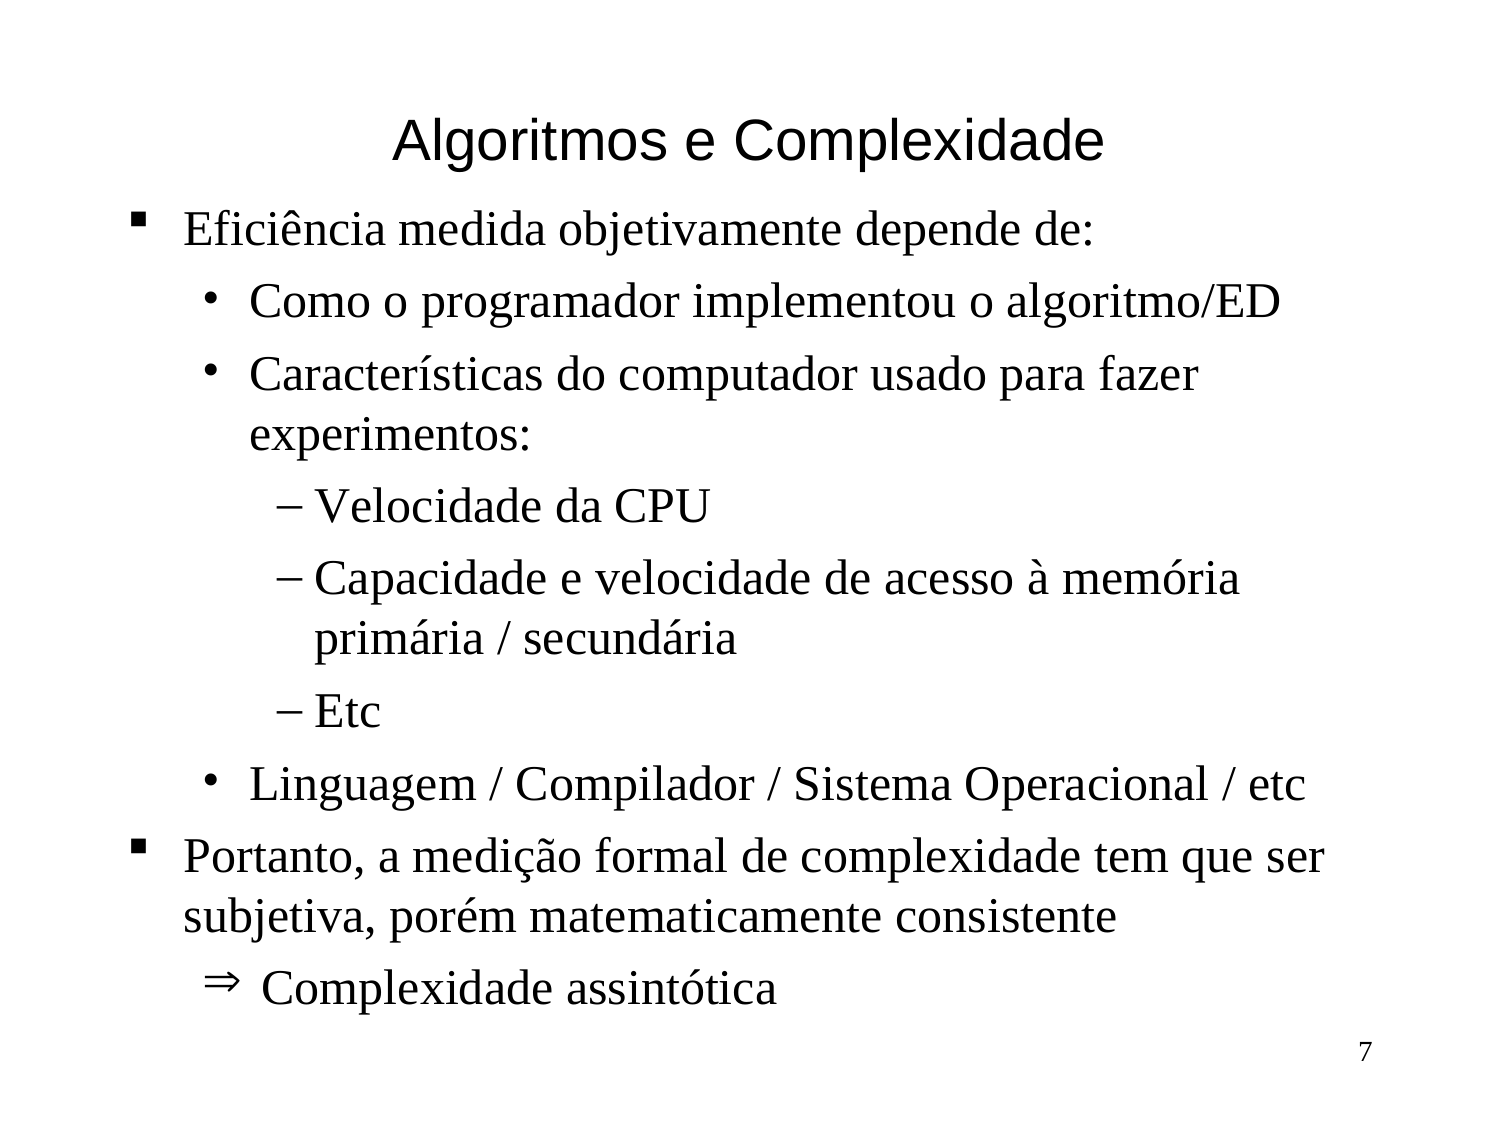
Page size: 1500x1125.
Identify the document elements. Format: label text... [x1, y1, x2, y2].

title Algoritmos e Complexidade [112, 99, 1388, 175]
list Eficiência medida objetivamente depende de: Como o programador implementou o algoritmo/ED Características do computador usado para fazer experimentos: Velocidade da CPU Capacidade e velocidade de acesso à memória primária / secundária Etc Linguagem / Compilador / Sistema Operacional / etc Portanto, a medição formal de complexidade tem que ser subjetiva, porém matematicamente consistente Complexidade assintótica [112, 187, 1388, 1088]
